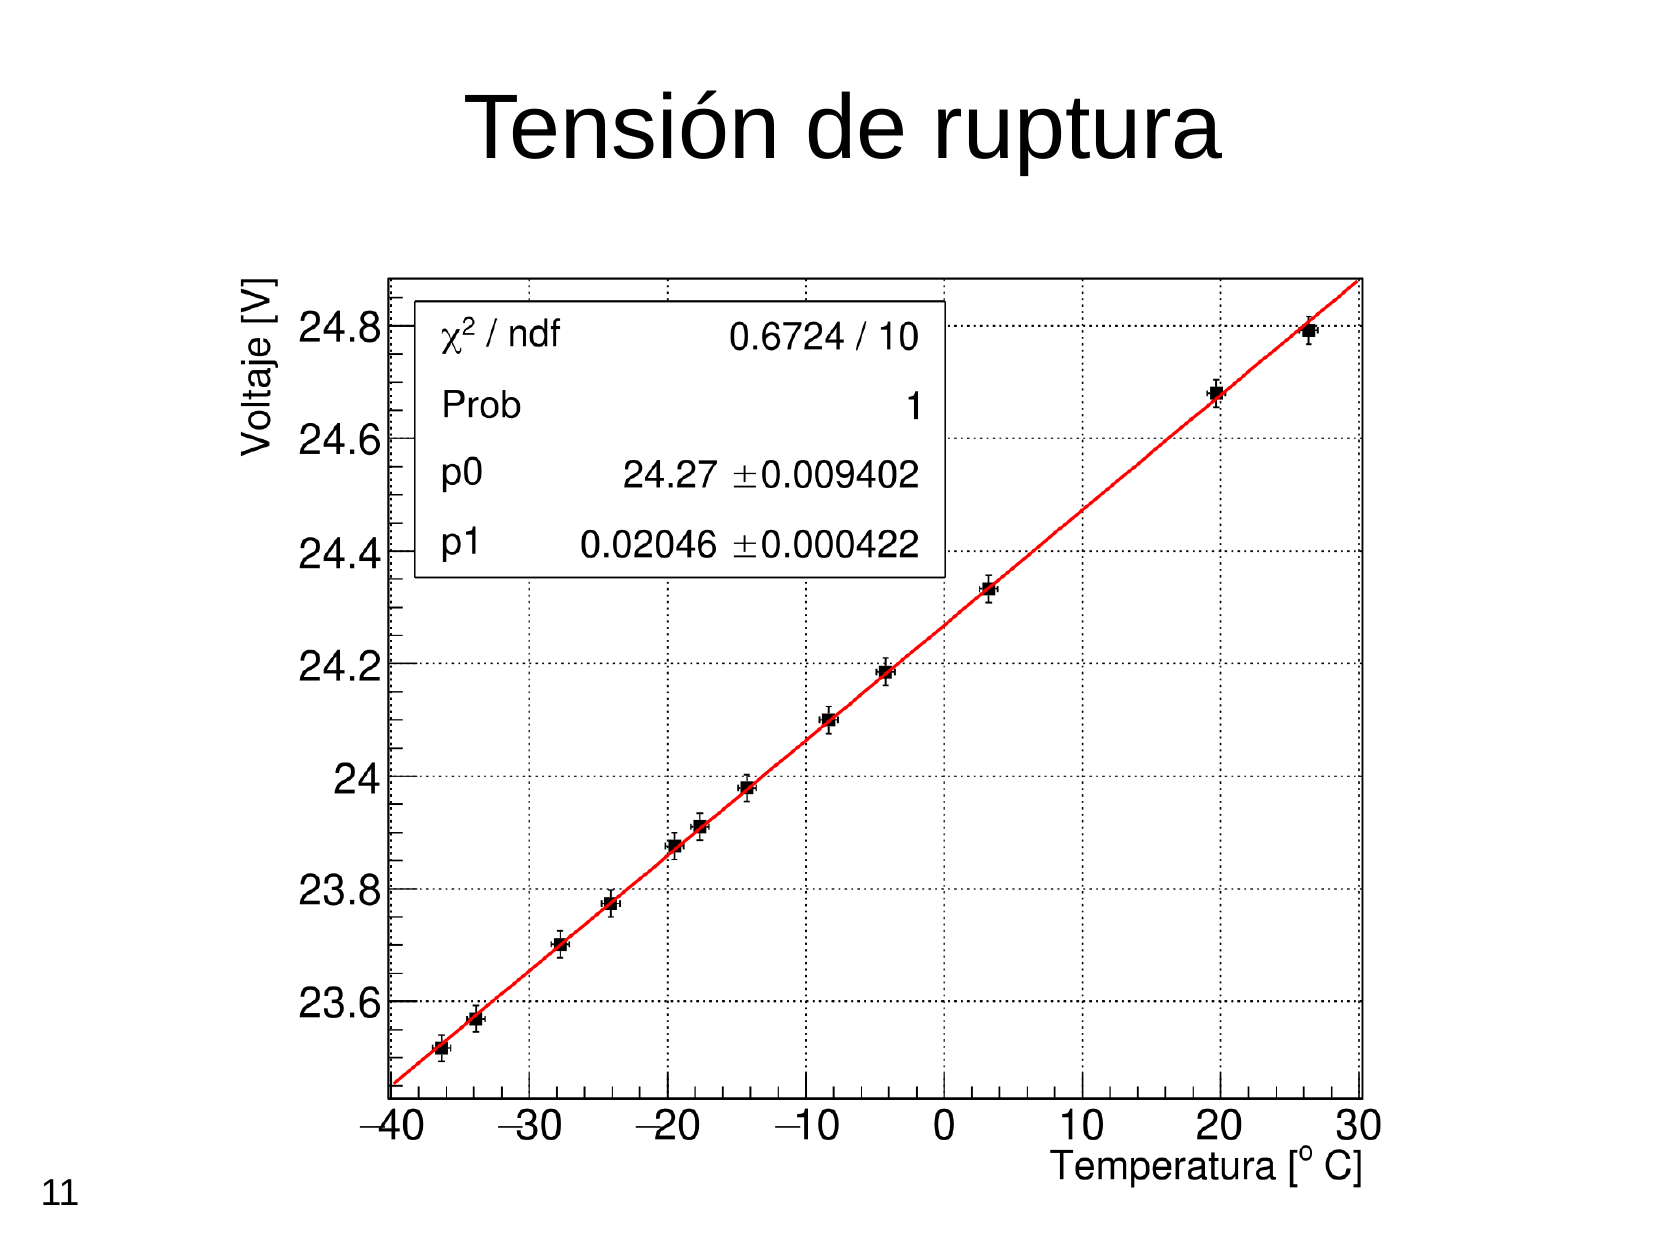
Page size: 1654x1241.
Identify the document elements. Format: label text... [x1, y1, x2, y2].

text_box <number> [25, 1163, 685, 1225]
title Tensión de ruptura [82, 21, 1570, 229]
picture [237, 176, 1455, 1201]
